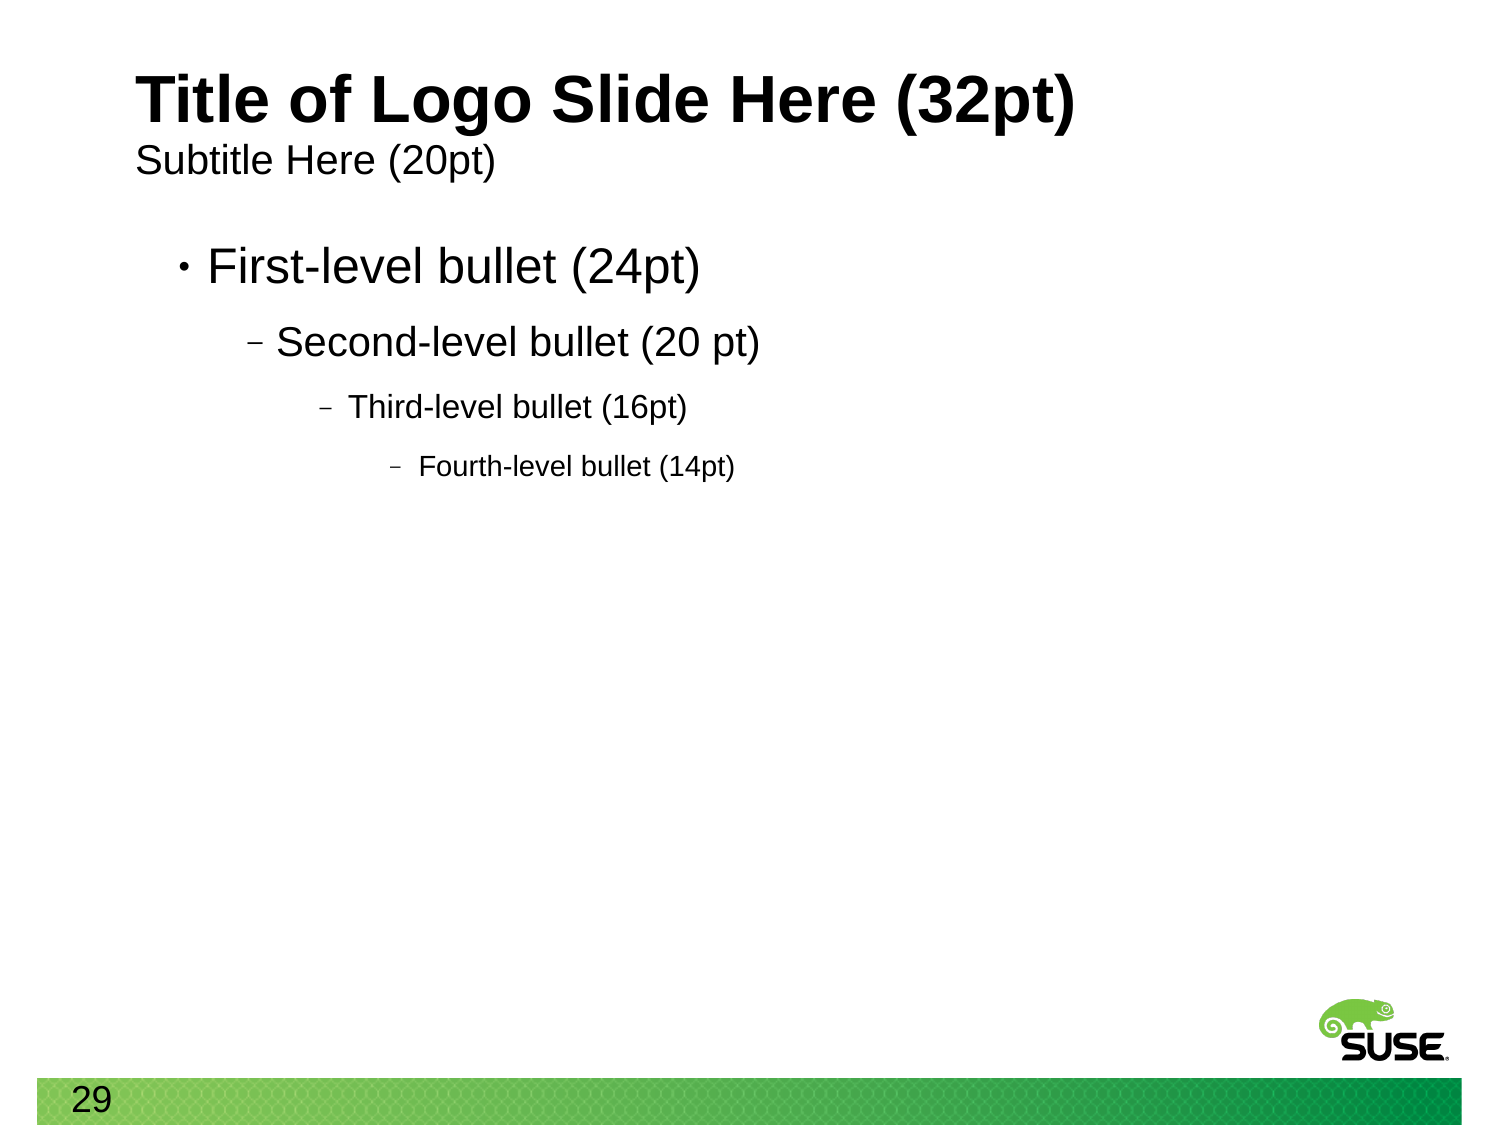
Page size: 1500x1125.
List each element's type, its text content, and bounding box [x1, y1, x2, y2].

title Title of Logo Slide Here (32pt) Subtitle Here (20pt) [135, 41, 1372, 204]
picture [1319, 999, 1449, 1061]
picture [37, 1078, 1462, 1125]
list First-level bullet (24pt) Second-level bullet (20 pt) Third-level bullet (16pt) Fourth-level bullet (14pt) [135, 238, 1372, 982]
